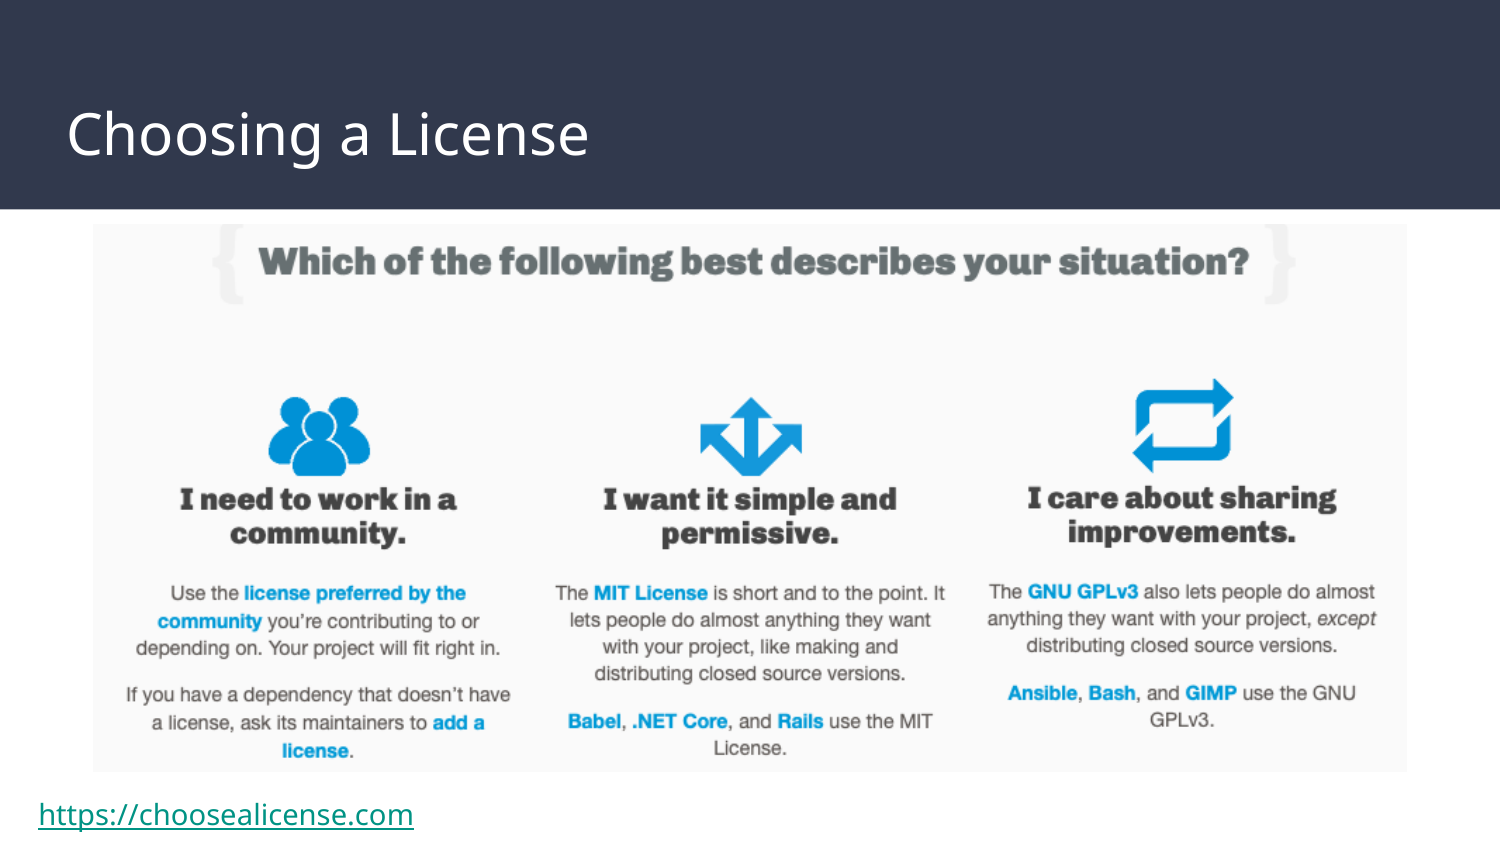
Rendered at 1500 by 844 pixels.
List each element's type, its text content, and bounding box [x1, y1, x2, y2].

picture [93, 224, 1407, 772]
text_box https://choosealicense.com [23, 781, 1176, 834]
title Choosing a License [51, 82, 1449, 185]
